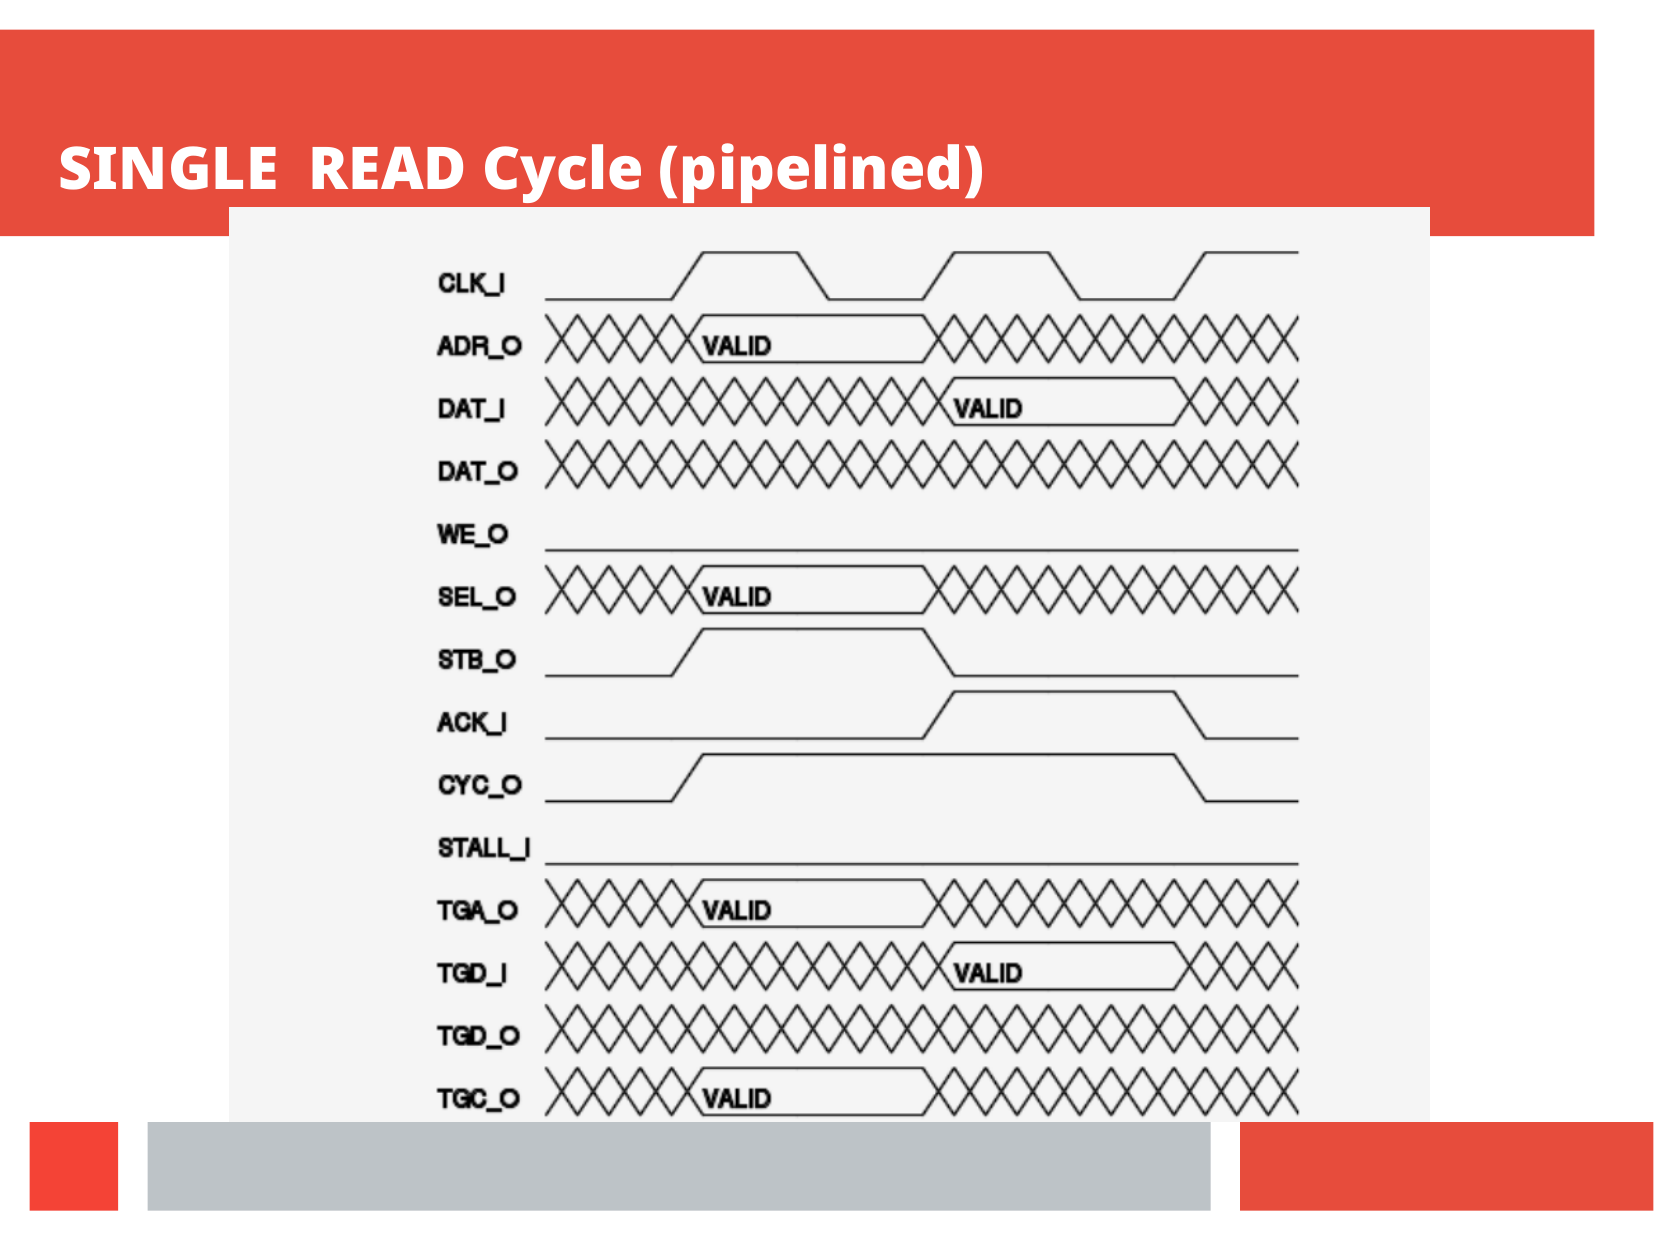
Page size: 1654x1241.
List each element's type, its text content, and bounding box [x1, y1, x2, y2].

title SINGLE READ Cycle (pipelined) [59, 59, 1595, 207]
picture [229, 207, 1430, 1123]
